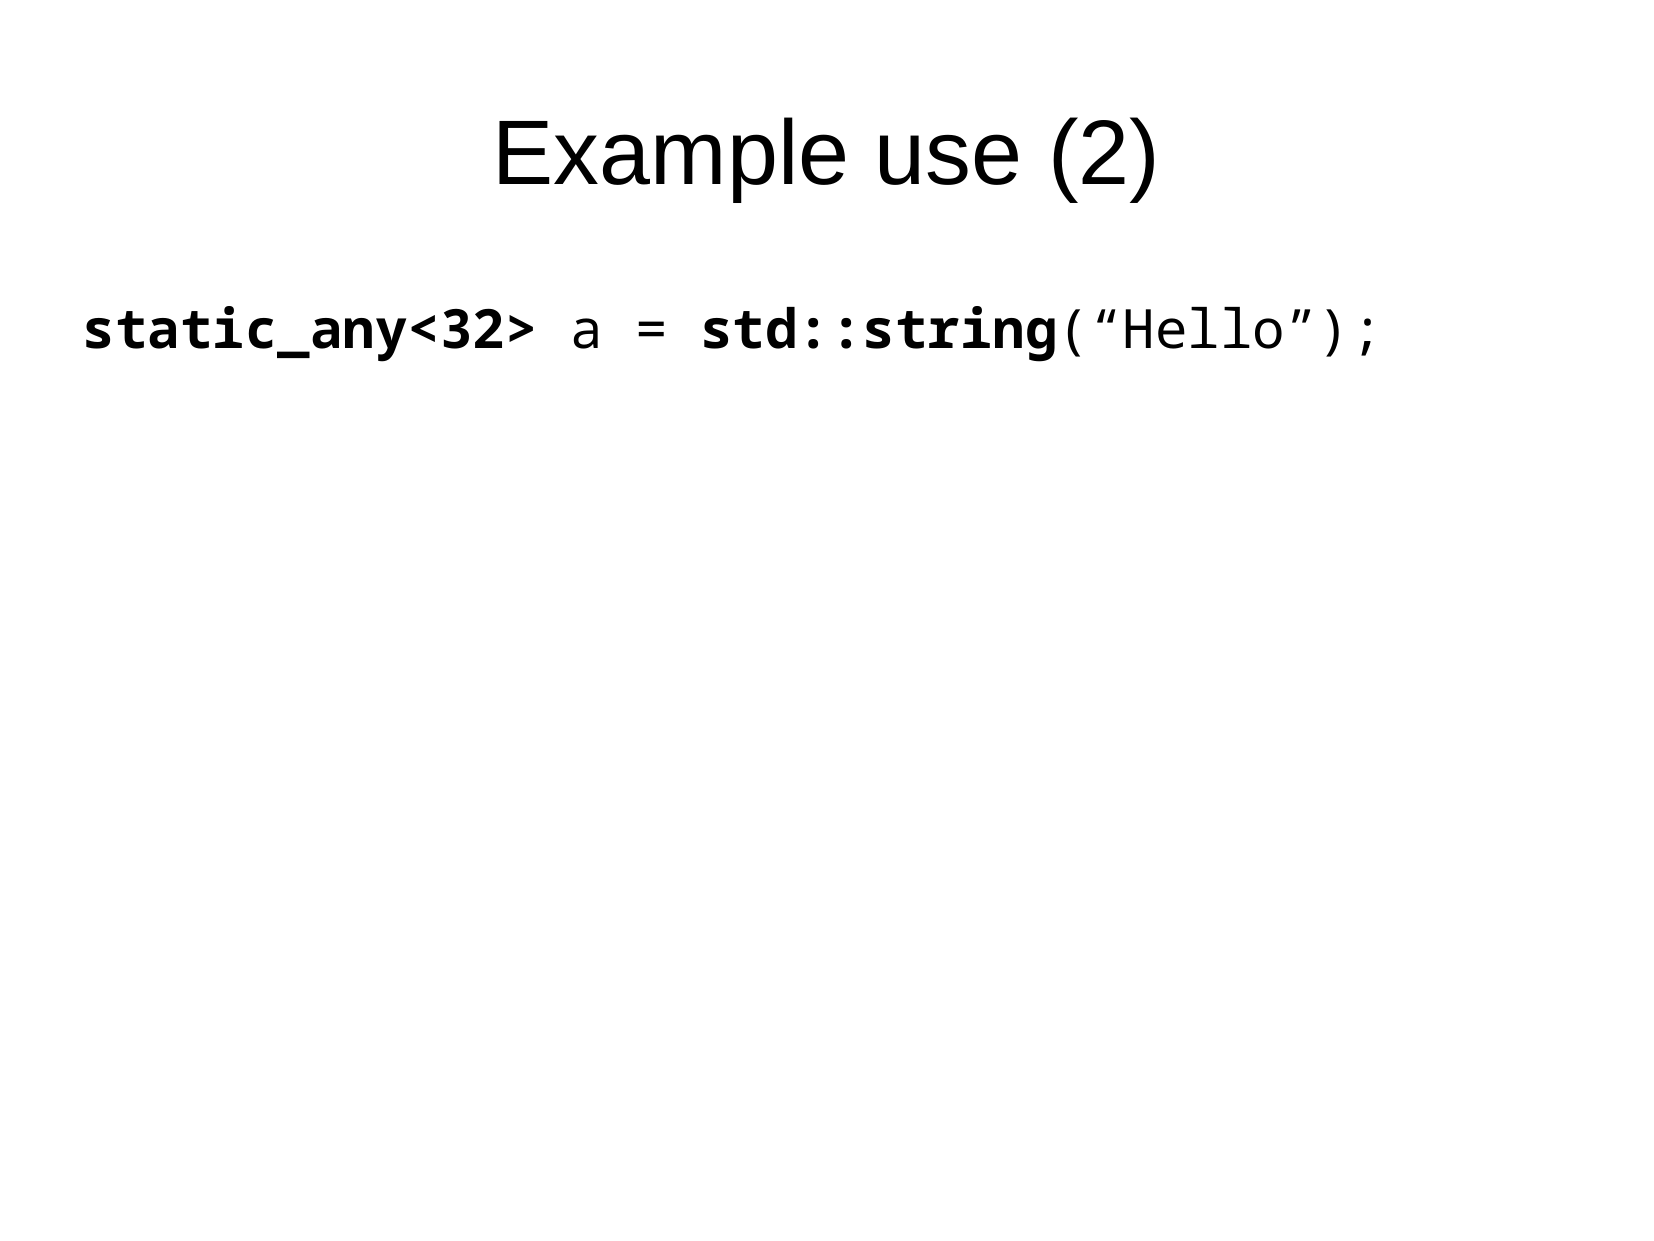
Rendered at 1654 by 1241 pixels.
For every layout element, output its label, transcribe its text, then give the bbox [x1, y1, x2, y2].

title Example use (2) [82, 49, 1571, 257]
list static_any<32> a = std::string(“Hello”); [82, 290, 1571, 1010]
